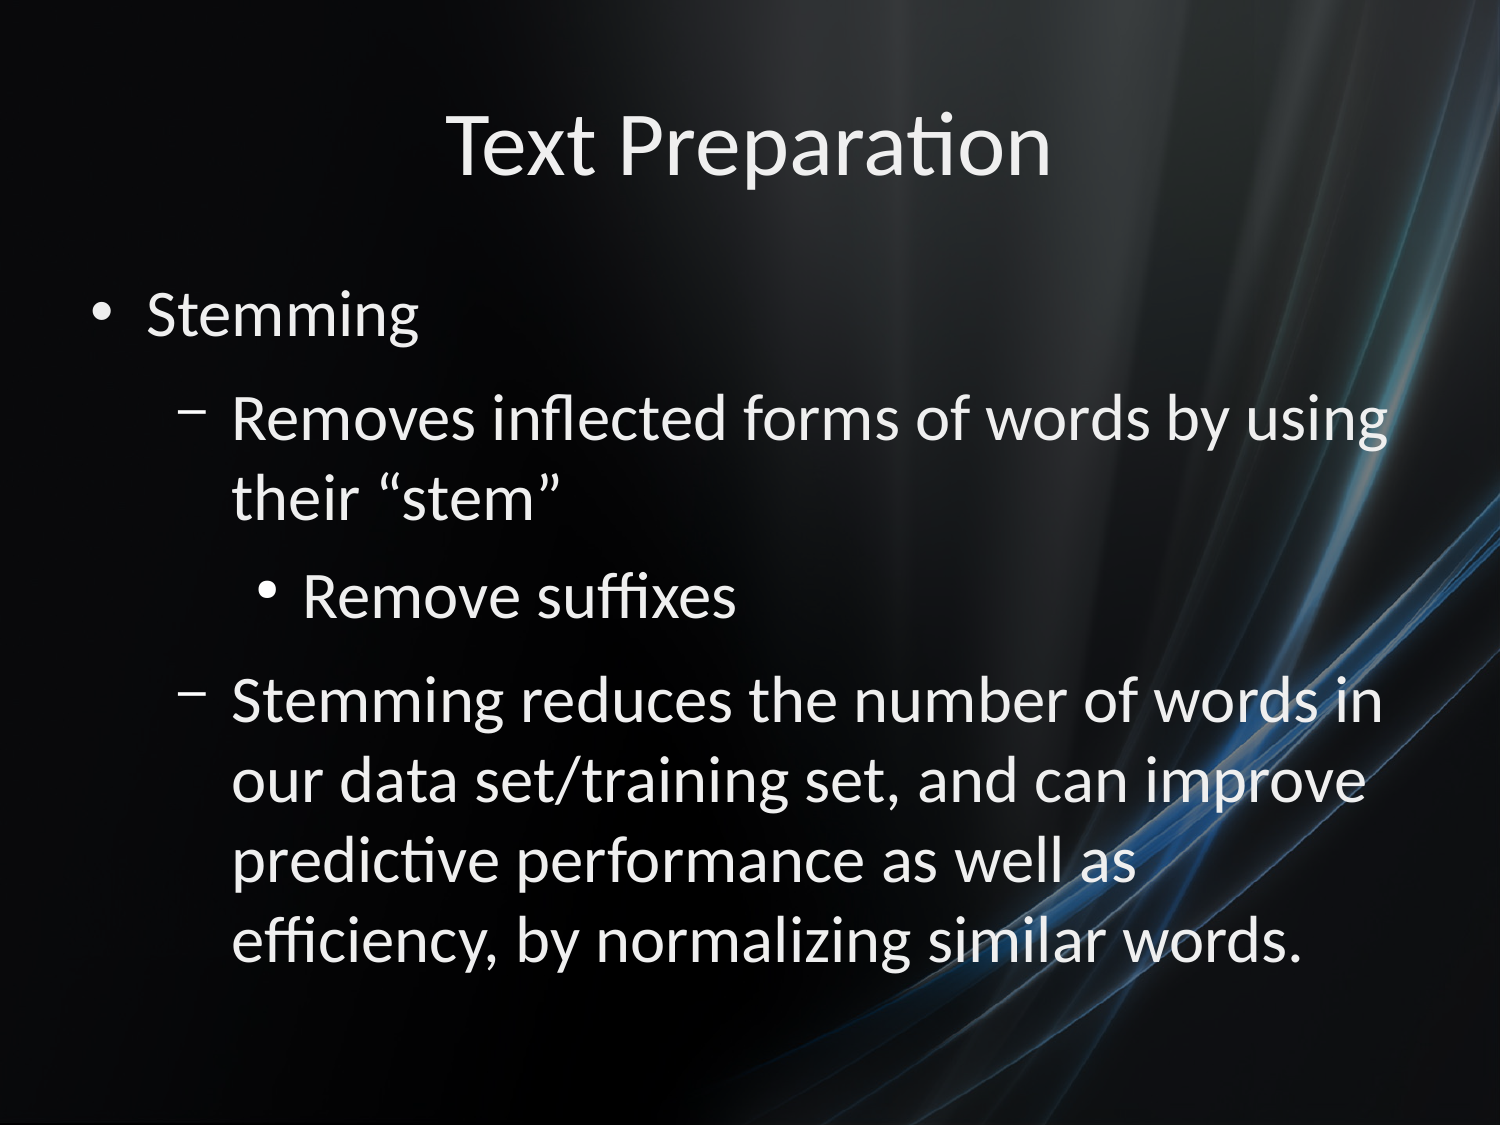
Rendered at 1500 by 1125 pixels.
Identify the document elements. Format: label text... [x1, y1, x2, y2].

text_box [0, 0, 1500, 1125]
list Stemming Removes inflected forms of words by using their “stem” Remove suffixes Stemming reduces the number of words in our data set/training set, and can improve predictive performance as well as efficiency, by normalizing similar words. [75, 262, 1425, 1005]
title Text Preparation [75, 45, 1425, 233]
